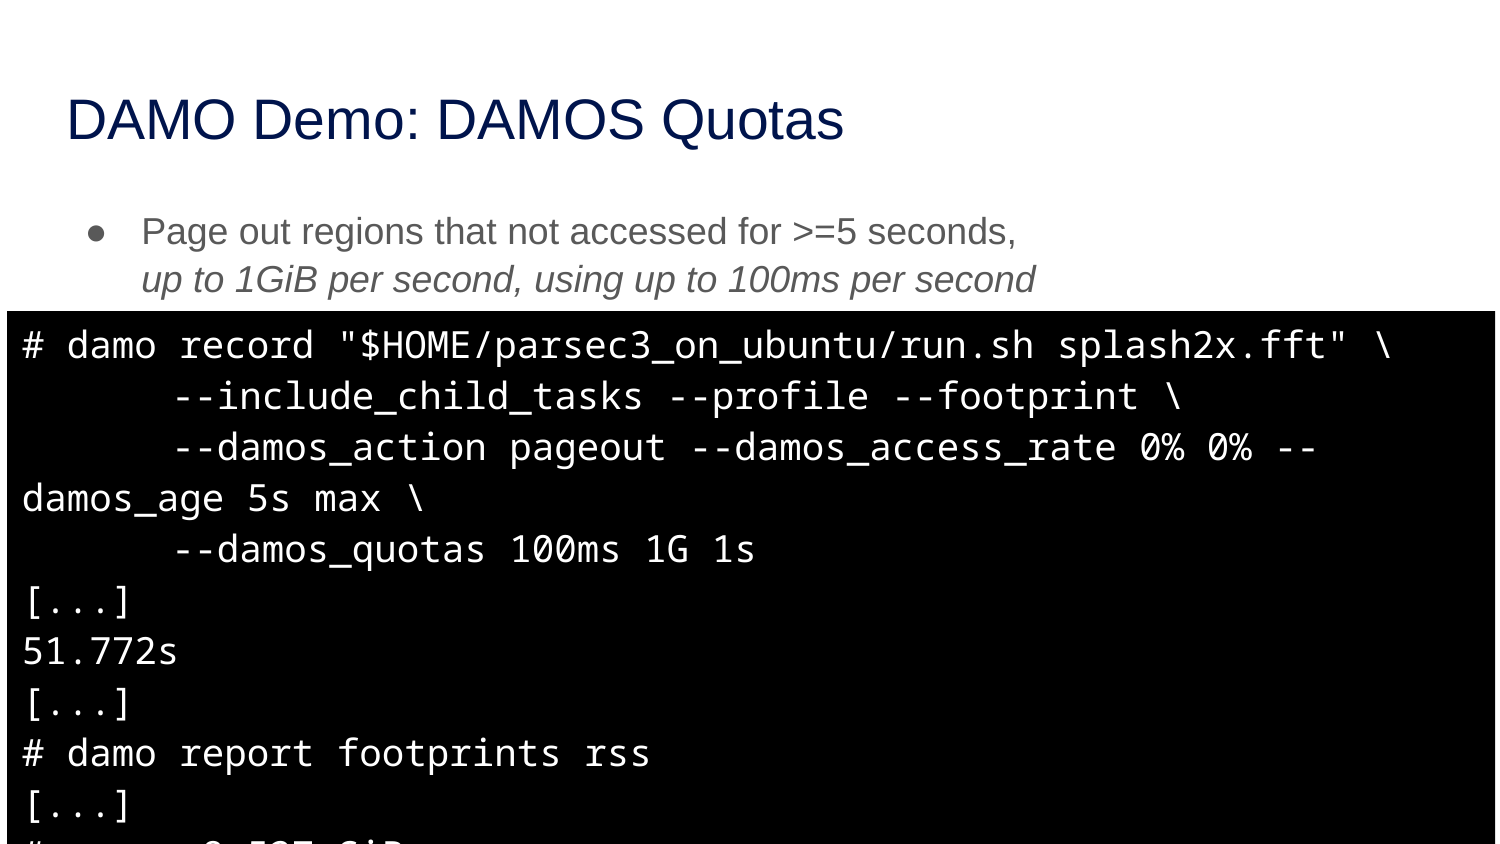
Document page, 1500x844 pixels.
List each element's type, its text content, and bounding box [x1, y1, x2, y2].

text_box # damo record "$HOME/parsec3_on_ubuntu/run.sh splash2x.fft" \ --include_child_tasks --profile --footprint \ --damos_action pageout --damos_access_rate 0% 0% --damos_age 5s max \ --damos_quotas 100ms 1G 1s [...] 51.772s [...] # damo report footprints rss [...] # avr: 8.527 GiB [...] [7, 311, 1496, 742]
title DAMO Demo: DAMOS Quotas [51, 72, 1449, 167]
list Page out regions that not accessed for >=5 seconds, up to 1GiB per second, using up to 100ms per second [51, 189, 1449, 734]
